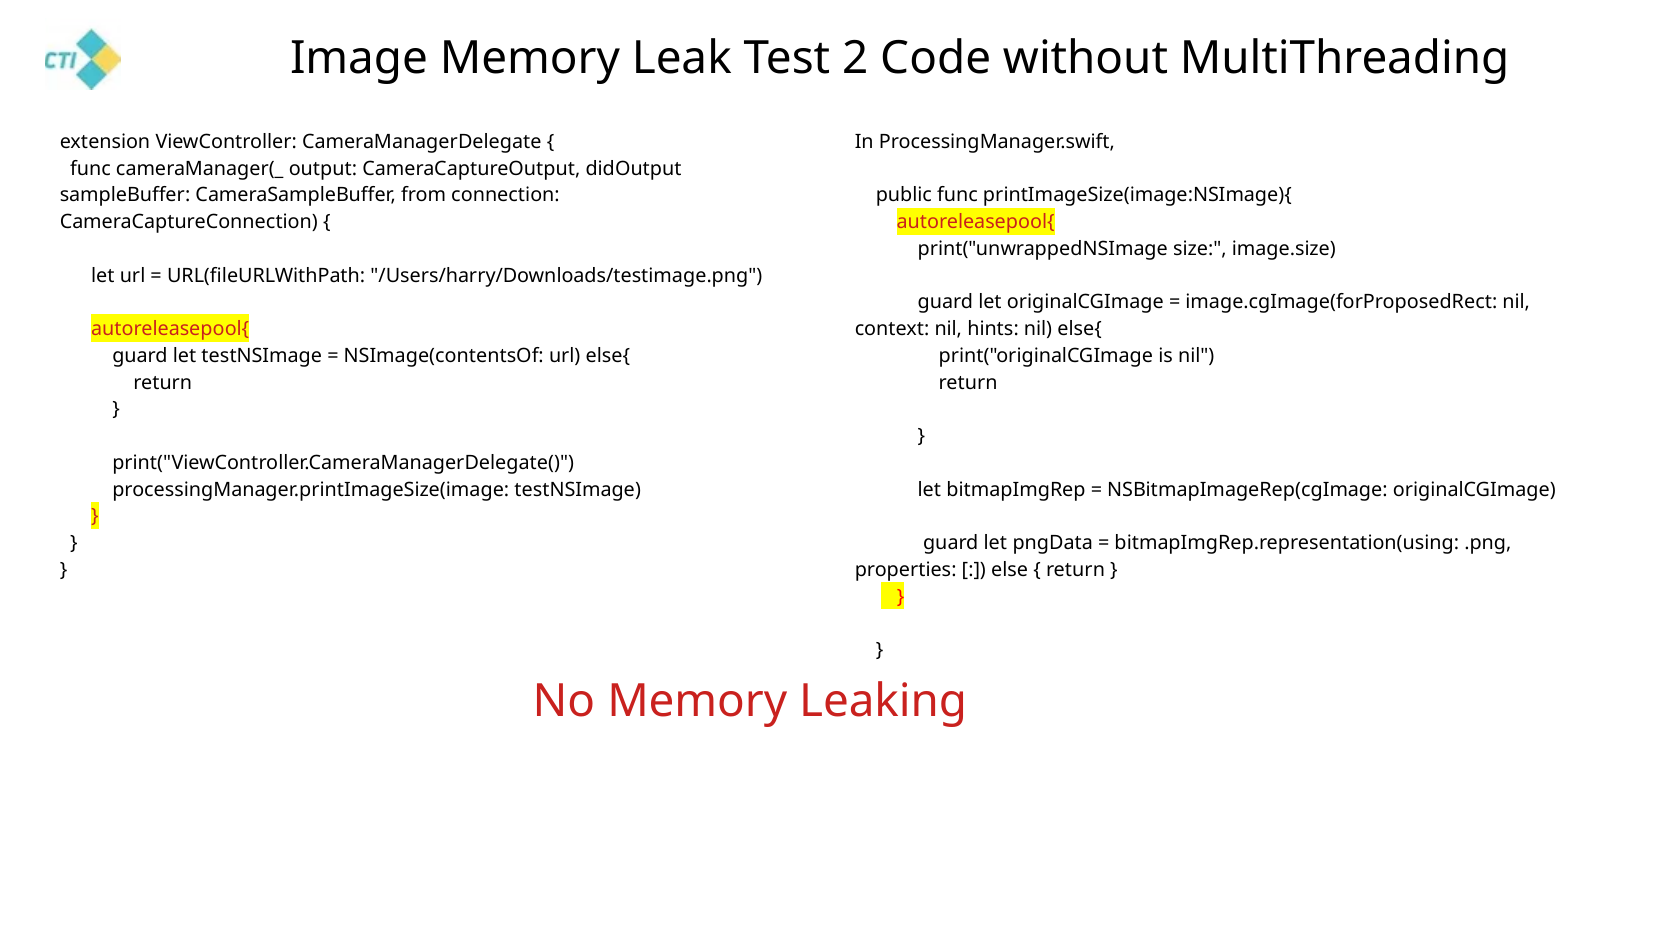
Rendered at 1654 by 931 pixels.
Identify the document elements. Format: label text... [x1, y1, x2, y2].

text_box extension ViewController: CameraManagerDelegate { func cameraManager(_ output: CameraCaptureOutput, didOutput sampleBuffer: CameraSampleBuffer, from connection: CameraCaptureConnection) { let url = URL(fileURLWithPath: "/Users/harry/Downloads/testimage.png") autoreleasepool{ guard let testNSImage = NSImage(contentsOf: url) else{ return } print("ViewController.CameraManagerDelegate()") processingManager.printImageSize(image: testNSImage) } } } [45, 120, 811, 766]
text_box Image Memory Leak Test 2 Code without MultiThreading [225, 17, 1576, 140]
text_box No Memory Leaking [75, 660, 1426, 782]
picture [45, 18, 121, 91]
text_box In ProcessingManager.swift, public func printImageSize(image:NSImage){ autoreleasepool{ print("unwrappedNSImage size:", image.size) guard let originalCGImage = image.cgImage(forProposedRect: nil, context: nil, hints: nil) else{ print("originalCGImage is nil") return } let bitmapImgRep = NSBitmapImageRep(cgImage: originalCGImage) guard let pngData = bitmapImgRep.representation(using: .png, properties: [:]) else { return } } } [840, 120, 1606, 802]
